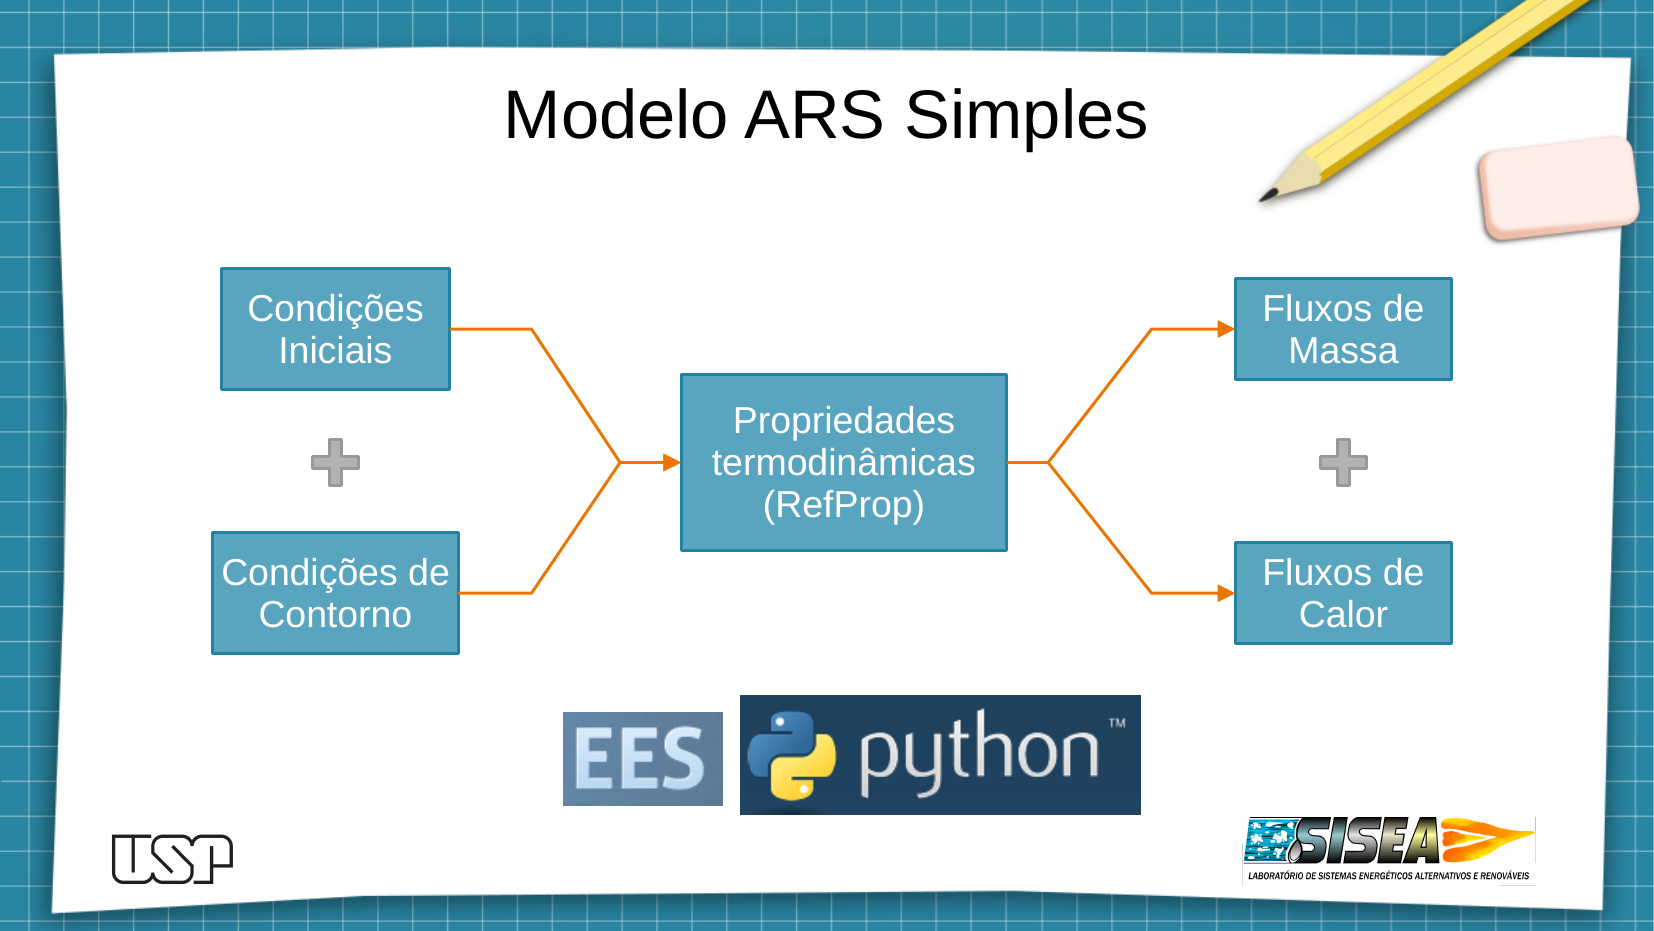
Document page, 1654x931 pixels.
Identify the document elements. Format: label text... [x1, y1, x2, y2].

text_box Propriedades termodinâmicas (RefProp) [681, 374, 1007, 551]
text_box [312, 439, 359, 486]
text_box Fluxos de Calor [1235, 542, 1452, 644]
title Modelo ARS Simples [82, 37, 1571, 193]
text_box Condições Iniciais [221, 268, 450, 390]
picture [0, 0, 1654, 931]
text_box Condições de Contorno [212, 532, 459, 654]
text_box [1320, 439, 1367, 486]
text_box Fluxos de Massa [1235, 278, 1452, 380]
